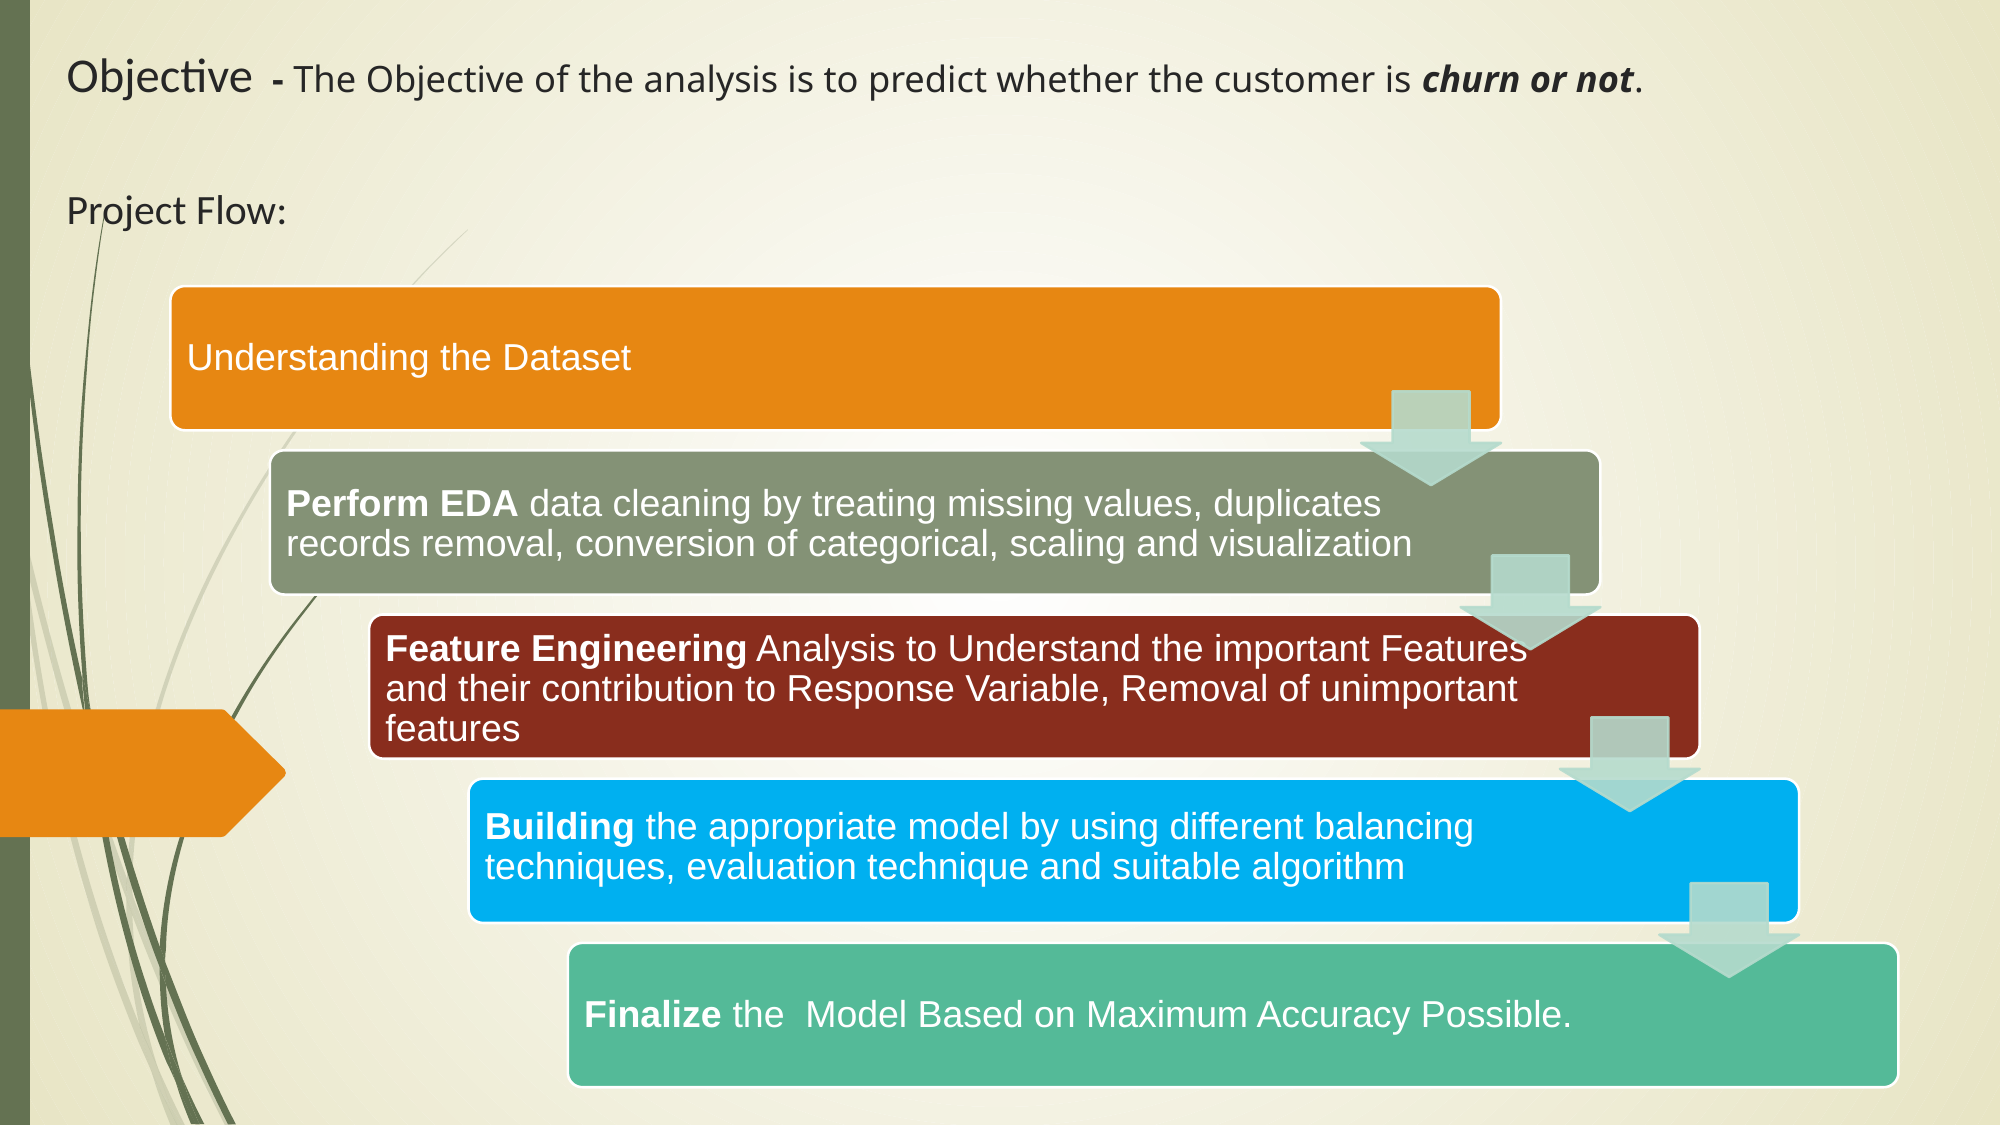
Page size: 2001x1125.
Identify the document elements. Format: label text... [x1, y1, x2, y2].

text_box Understanding the Dataset [176, 290, 1251, 427]
text_box [170, 286, 1899, 1088]
text_box Perform EDA data cleaning by treating missing values, duplicates records removal, conversion of categorical, scaling and visualization [276, 456, 1470, 592]
title Objective - The Objective of the analysis is to predict whether the customer is churn or not. [51, 35, 1805, 153]
text_box Feature Engineering Analysis to Understand the important Features and their contribution to Response Variable, Removal of unimportant features [375, 618, 1569, 755]
subtitle Project Flow: [51, 174, 417, 246]
text_box Finalize the Model Based on Maximum Accuracy Possible. [574, 947, 1654, 1083]
text_box Building the appropriate model by using different balancing techniques, evaluation technique and suitable algorithm [474, 781, 1654, 915]
